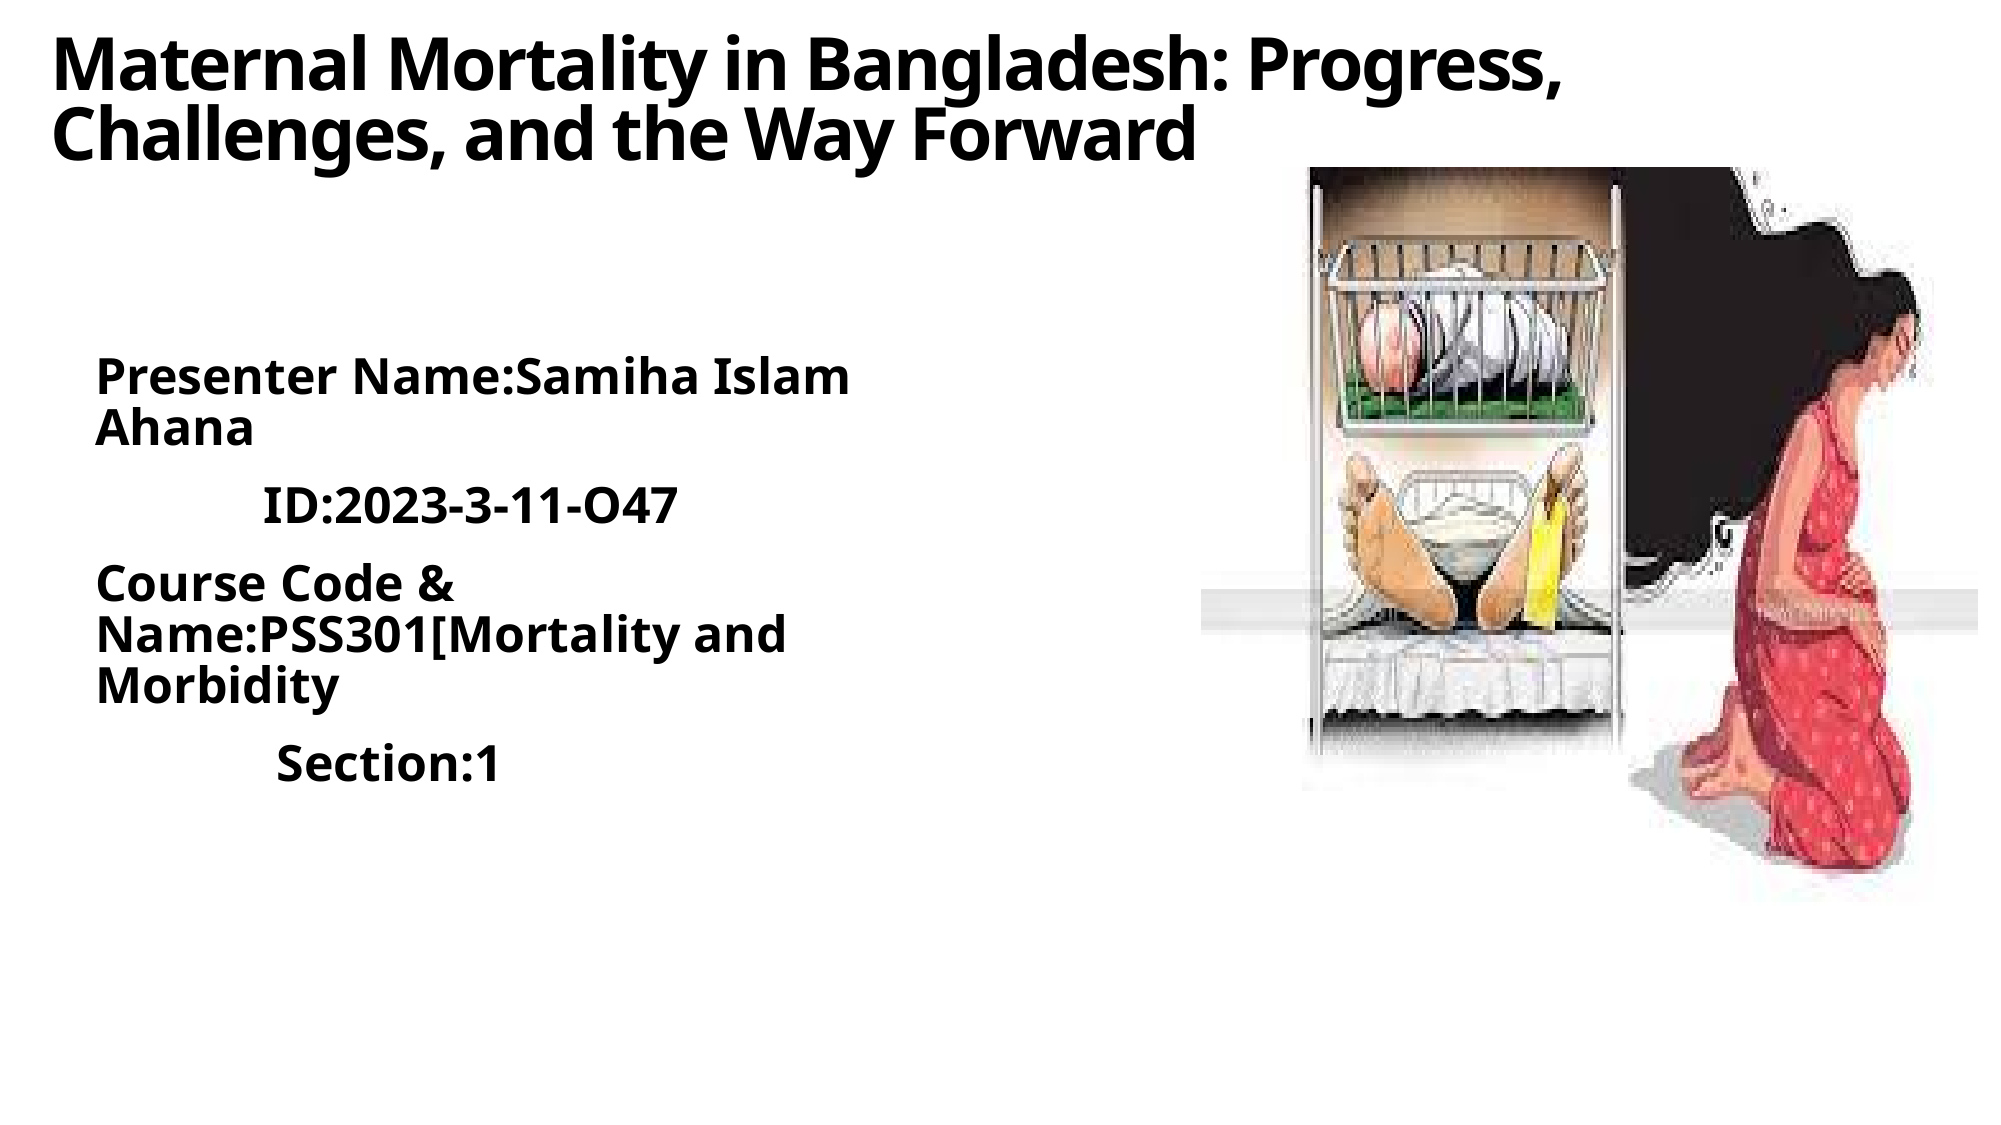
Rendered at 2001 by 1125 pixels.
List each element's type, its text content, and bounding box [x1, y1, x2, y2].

subtitle Presenter Name:Samiha Islam Ahana ID:2023-3-11-O47 Course Code & Name:PSS301[Mortality and Morbidity Section:1 [79, 259, 998, 924]
picture [1201, 167, 1978, 925]
title Maternal Mortality in Bangladesh: Progress, Challenges, and the Way Forward [35, 26, 1978, 306]
